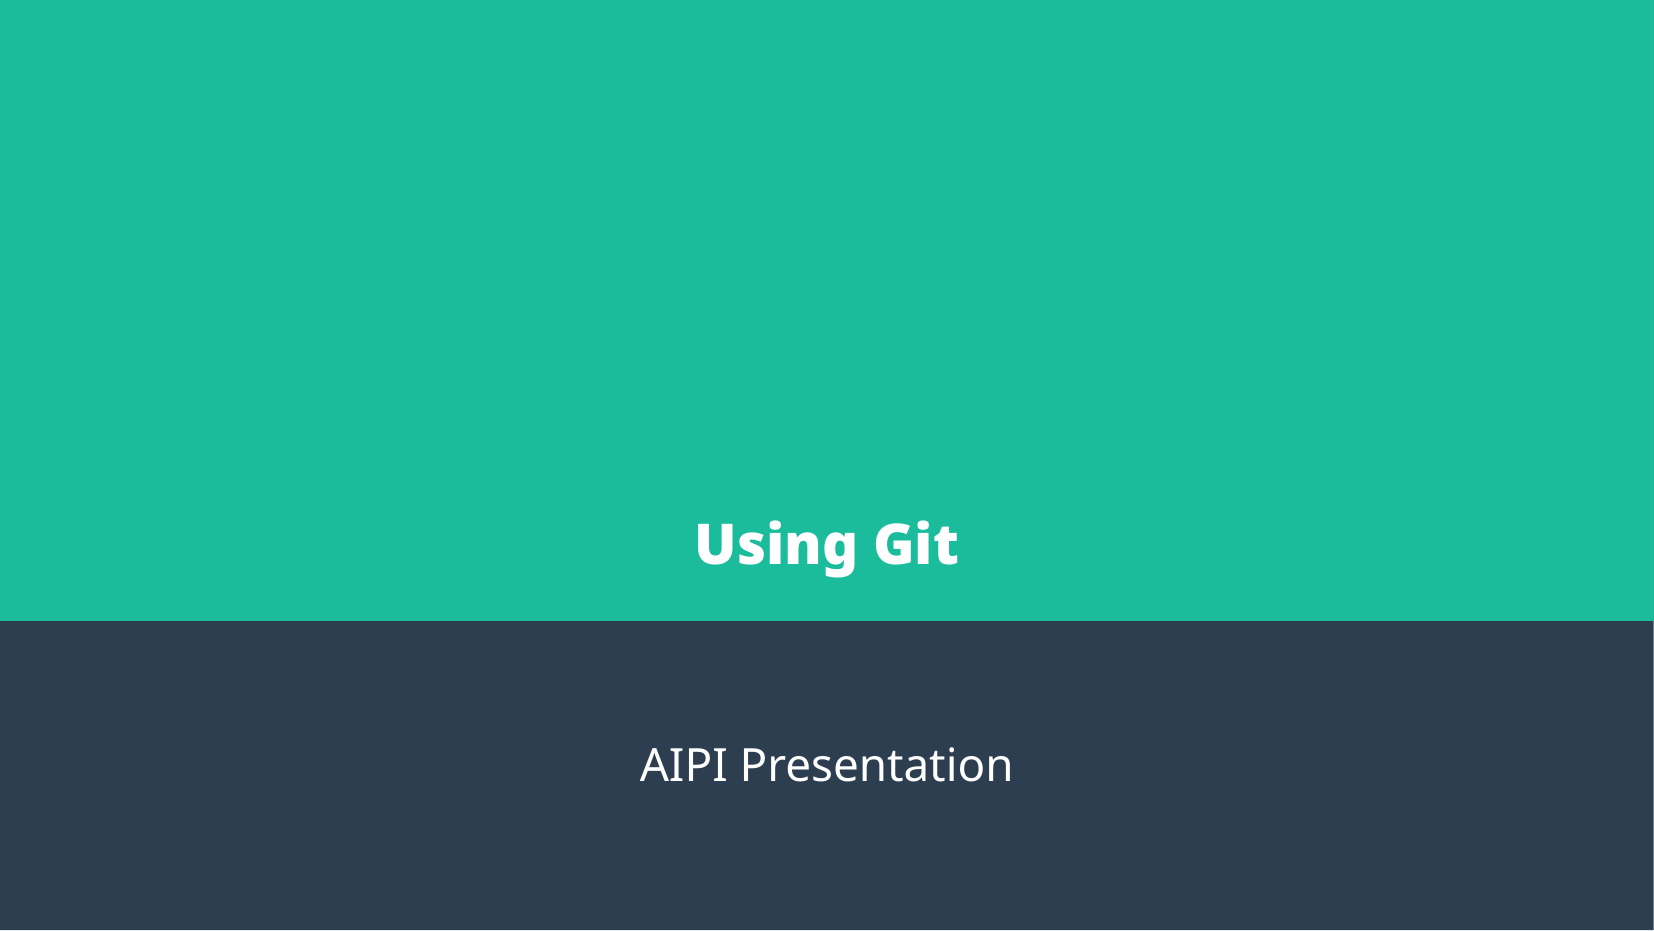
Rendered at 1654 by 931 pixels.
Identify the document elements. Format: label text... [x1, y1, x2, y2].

title Using Git [59, 465, 1595, 583]
subtitle AIPI Presentation [59, 642, 1595, 886]
